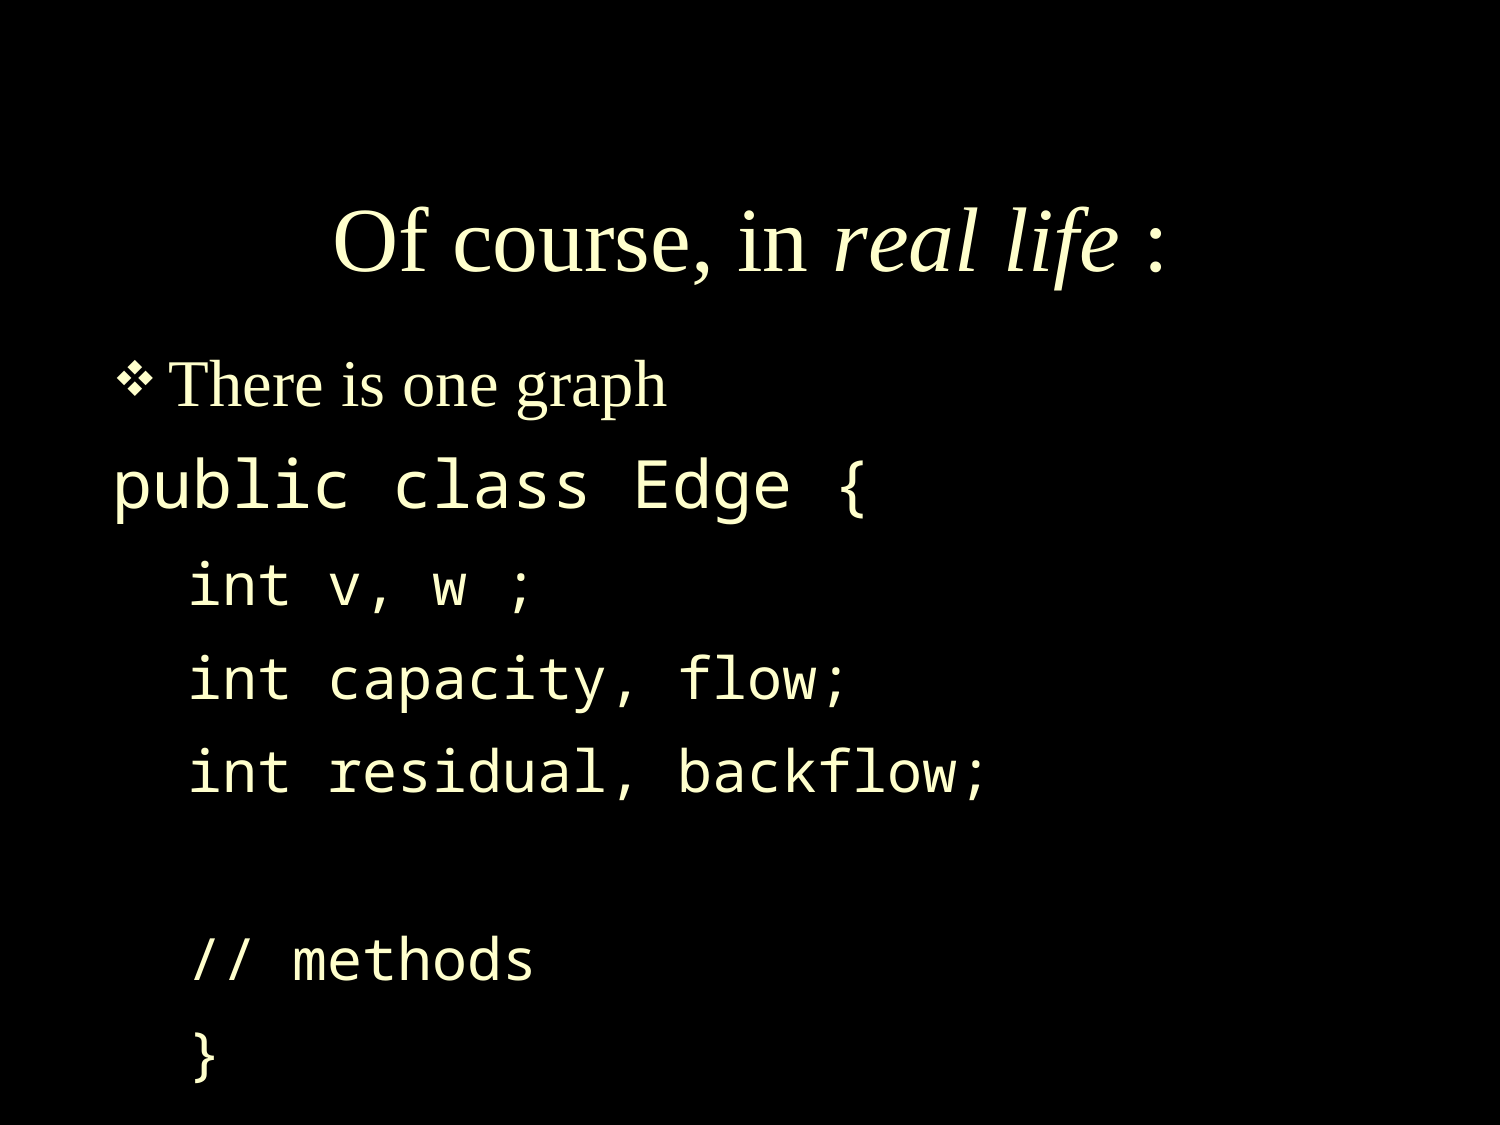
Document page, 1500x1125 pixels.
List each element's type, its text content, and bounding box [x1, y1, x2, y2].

title Of course, in real life : [22, 145, 1480, 336]
list There is one graph public class Edge { int v, w ; int capacity, flow; int residual, backflow; // methods } [112, 347, 1482, 1011]
